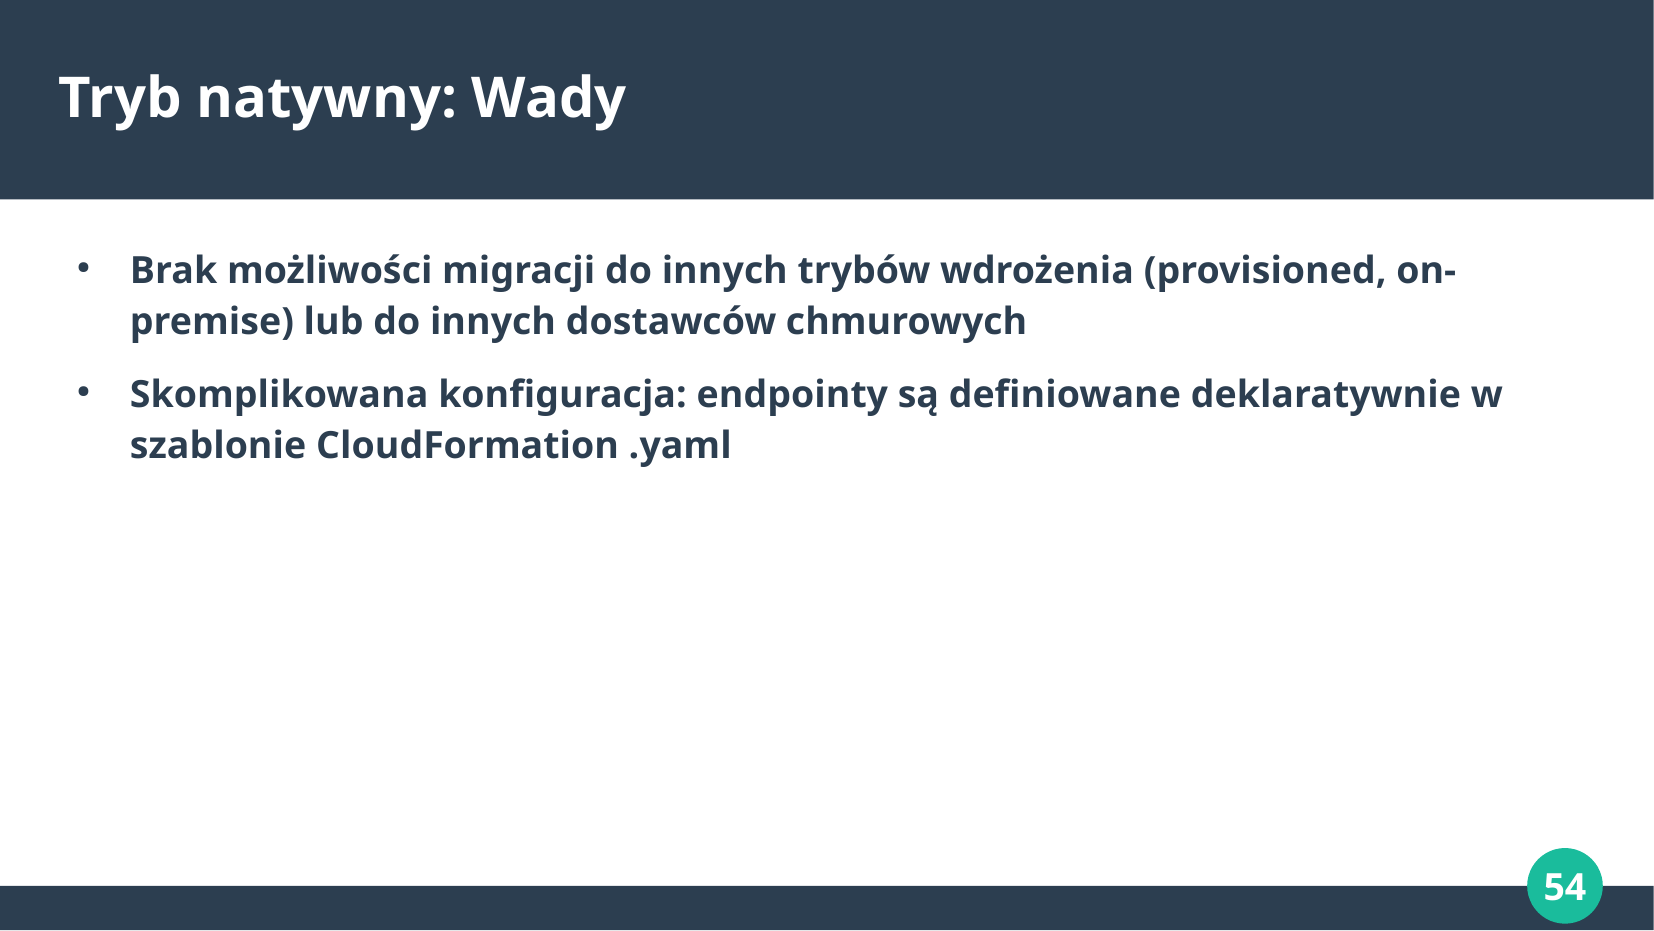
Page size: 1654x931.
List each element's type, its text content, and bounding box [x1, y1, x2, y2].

list Brak możliwości migracji do innych trybów wdrożenia (provisioned, on-premise) lub do innych dostawców chmurowych Skomplikowana konfiguracja: endpointy są definiowane deklaratywnie w szablonie CloudFormation .yaml [59, 243, 1538, 864]
title Tryb natywny: Wady [59, 37, 1595, 156]
